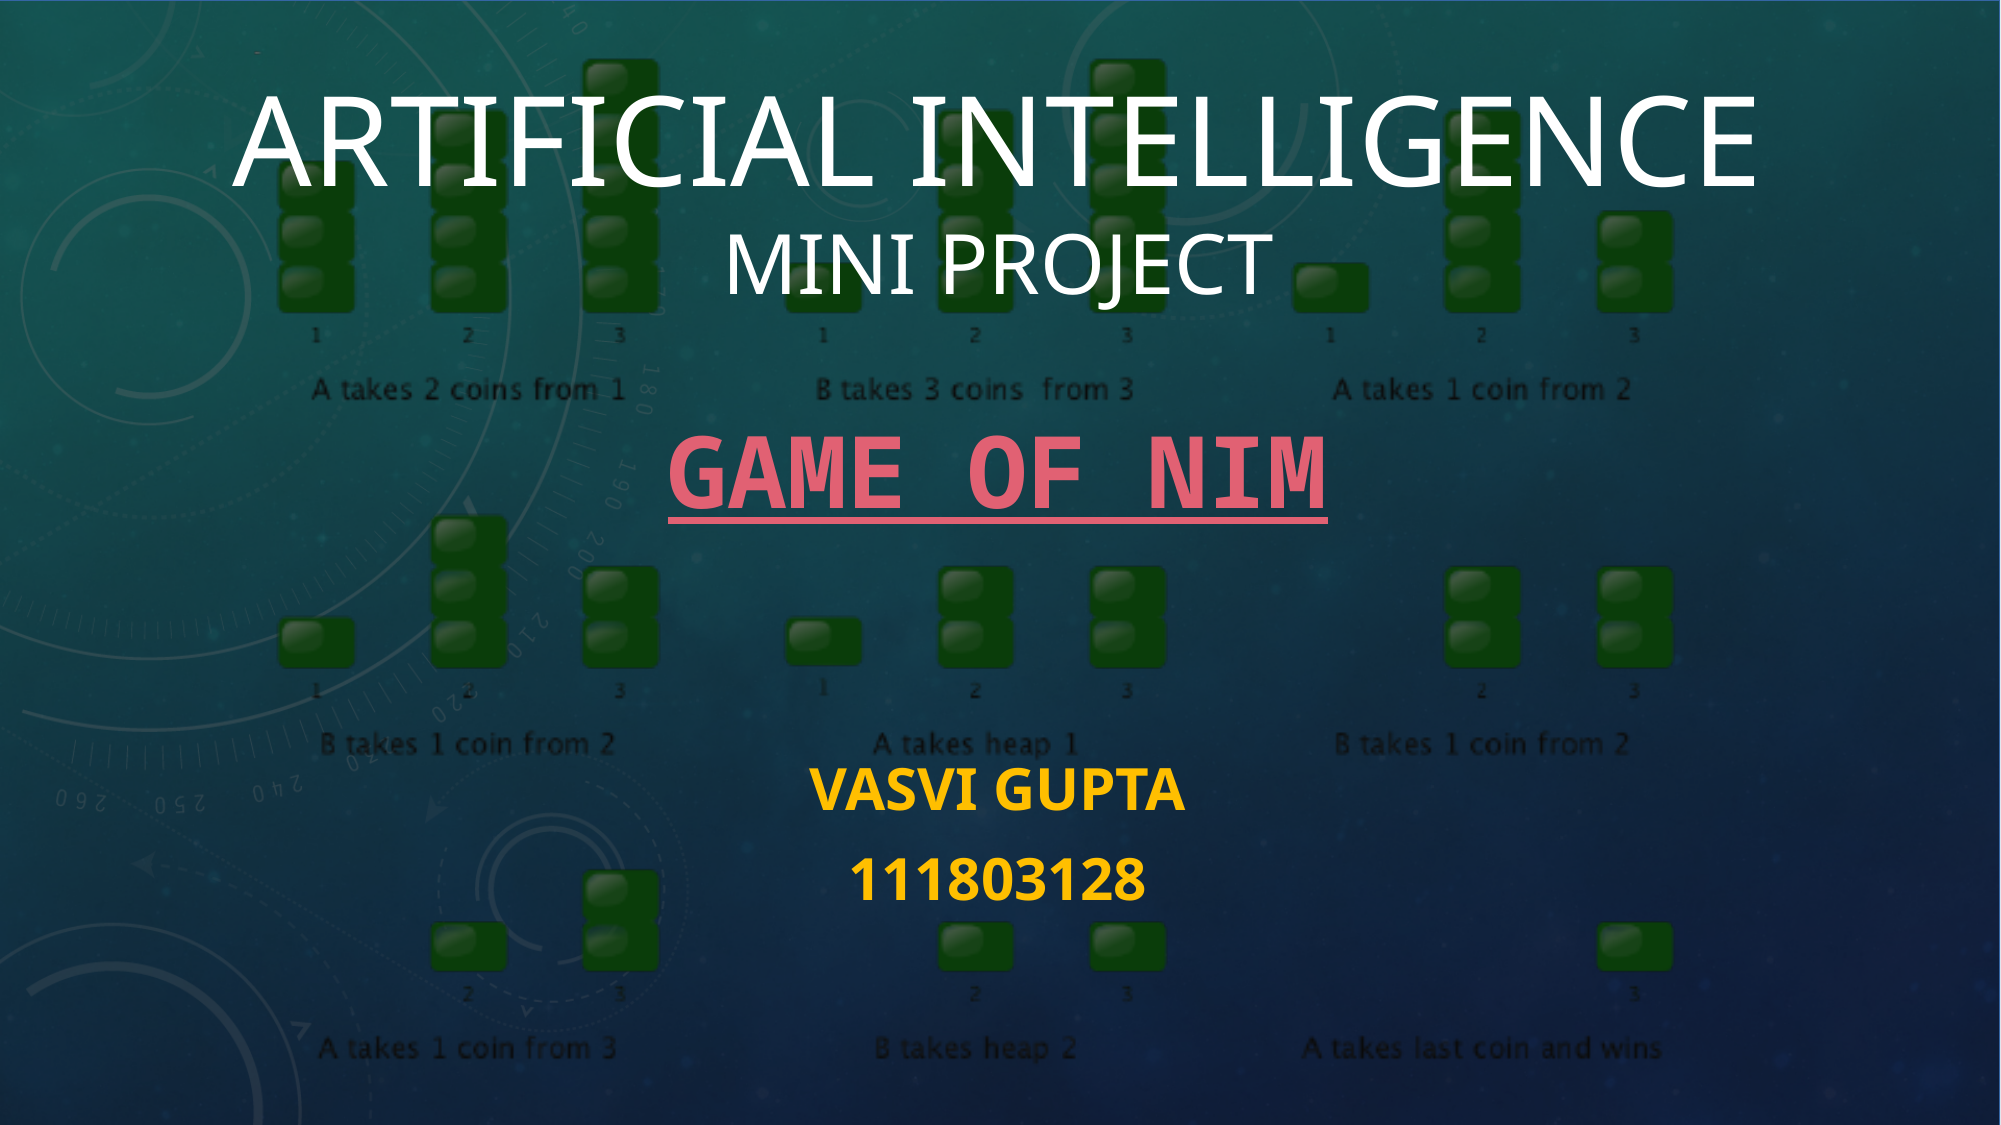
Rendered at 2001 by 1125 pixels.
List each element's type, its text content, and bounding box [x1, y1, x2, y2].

title ARTIFICIAL INTELLIGENCE MINI PROJECT [17, 23, 1979, 319]
text_box [0, 0, 2000, 1125]
text_box GAME OF NIM [596, 401, 1459, 573]
subtitle VASVI GUPTA 111803128 [732, 744, 1264, 916]
